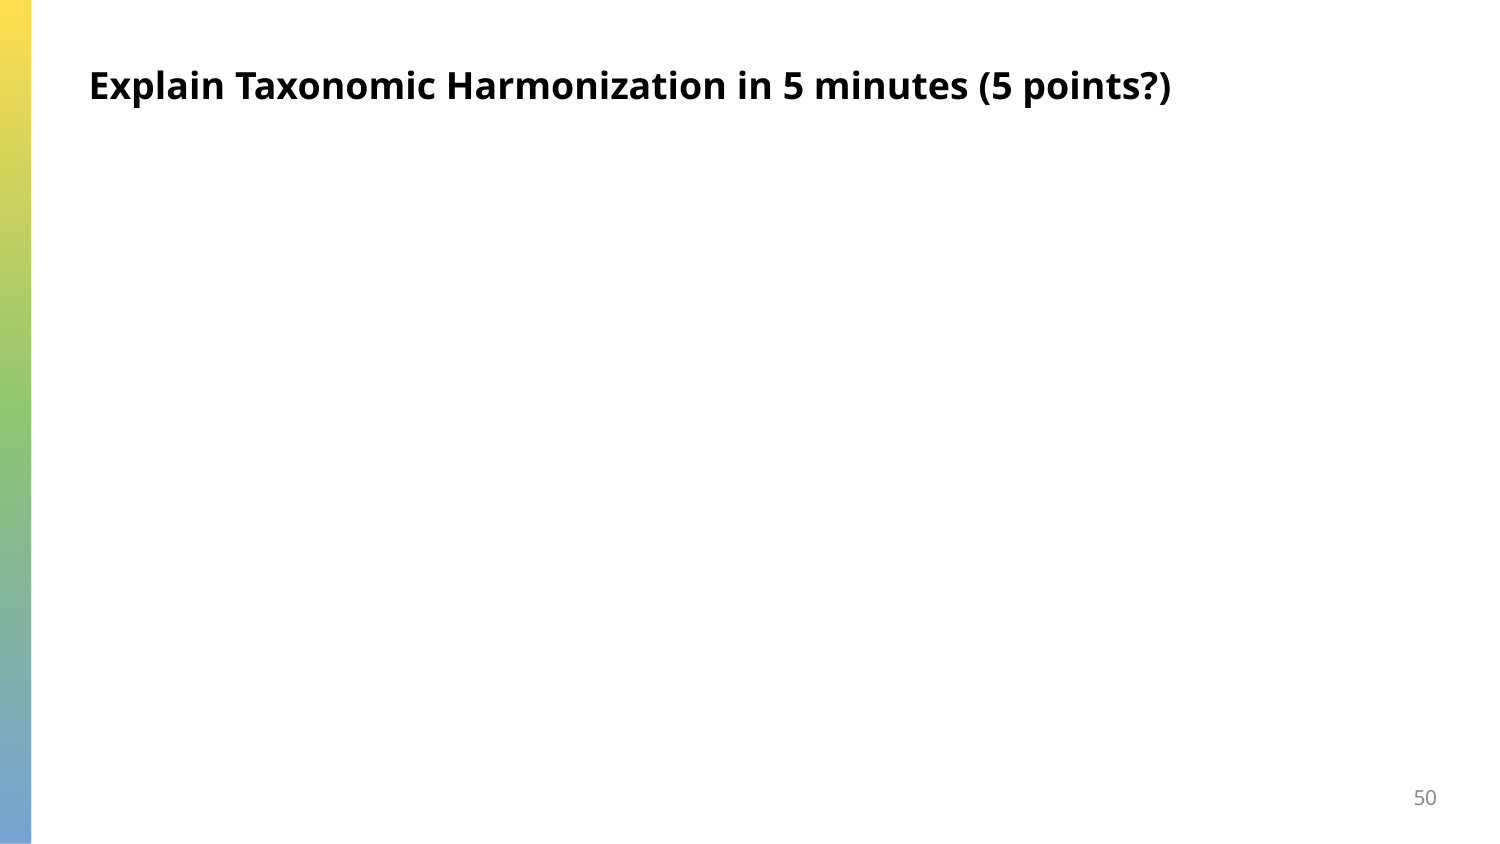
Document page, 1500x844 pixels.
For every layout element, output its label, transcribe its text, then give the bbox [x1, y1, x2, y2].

list Explain Taxonomic Harmonization in 5 minutes (5 points?) [88, 61, 1442, 157]
picture [0, 0, 1500, 844]
